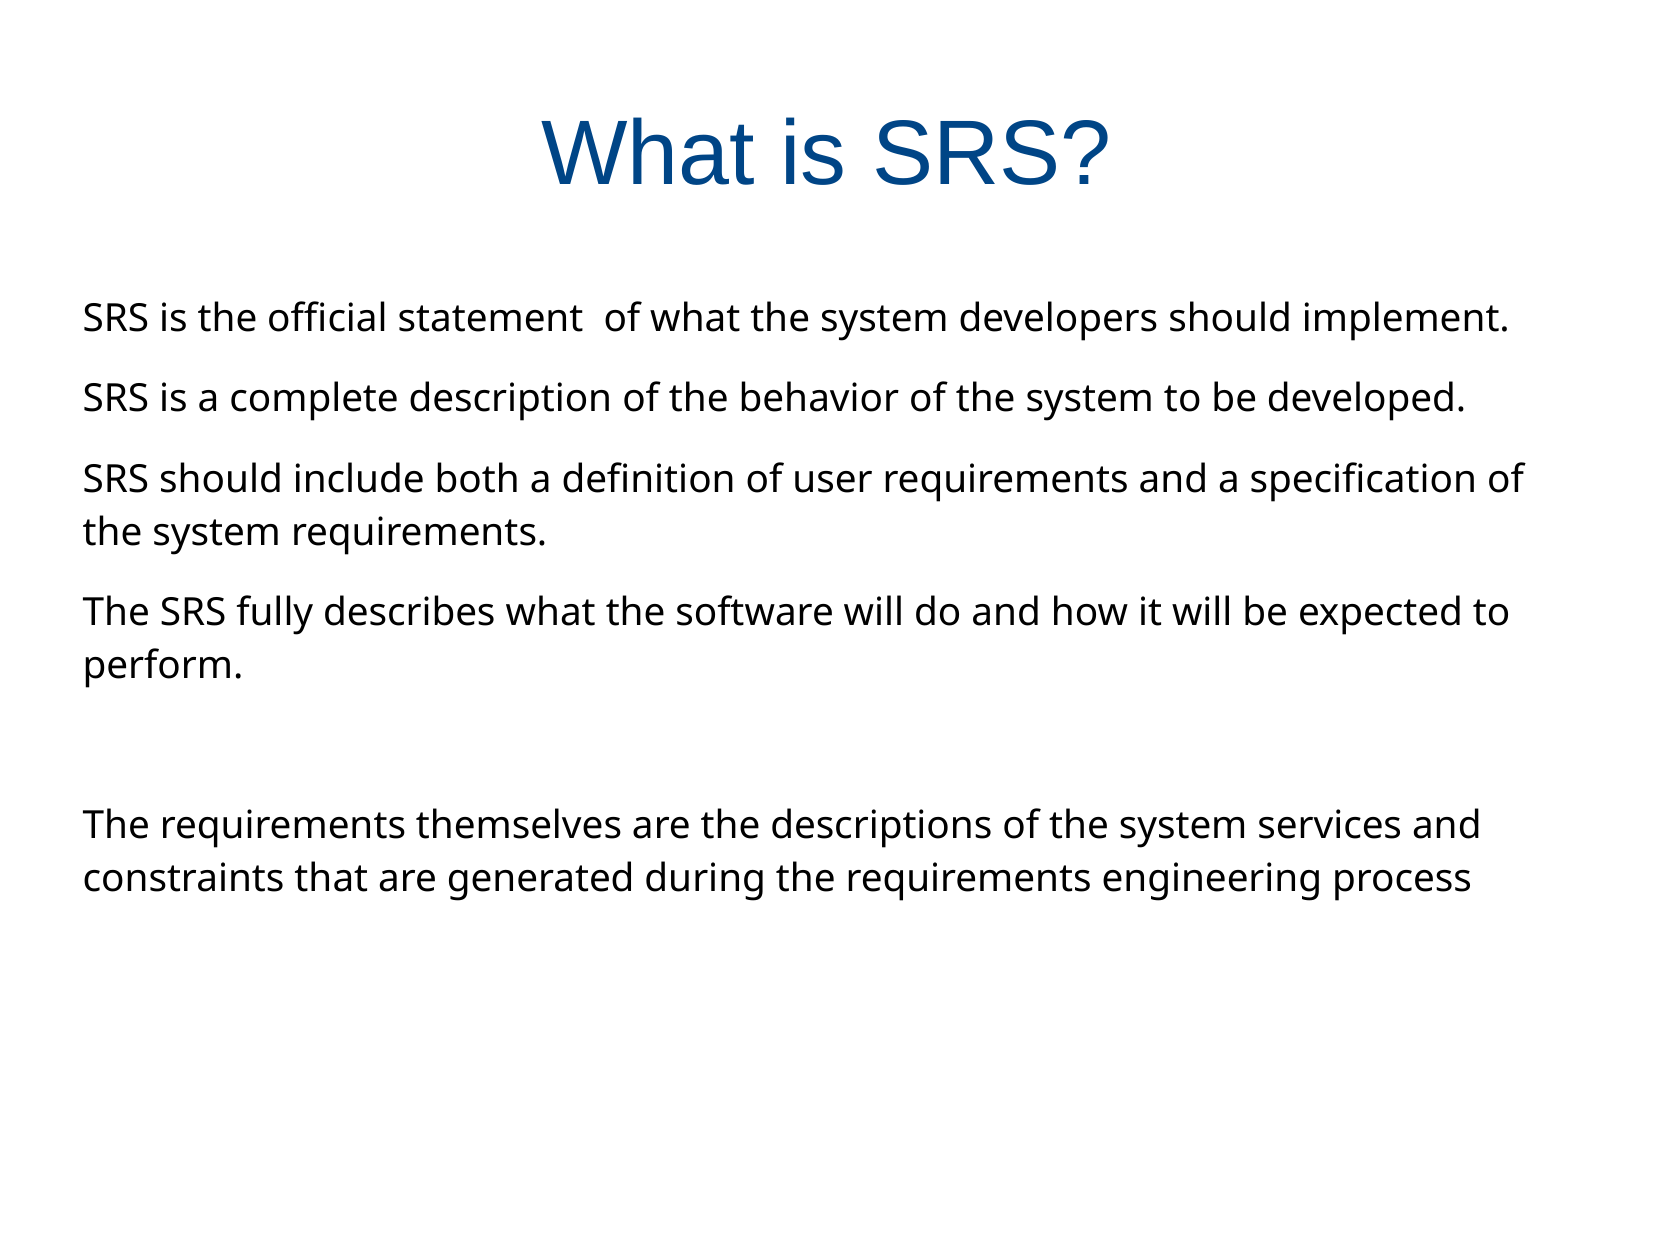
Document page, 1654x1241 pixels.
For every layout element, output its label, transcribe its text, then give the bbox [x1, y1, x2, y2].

list SRS is the official statement of what the system developers should implement. SRS is a complete description of the behavior of the system to be developed. SRS should include both a definition of user requirements and a specification of the system requirements. The SRS fully describes what the software will do and how it will be expected to perform. The requirements themselves are the descriptions of the system services and constraints that are generated during the requirements engineering process [82, 290, 1571, 1010]
title What is SRS? [82, 49, 1571, 257]
